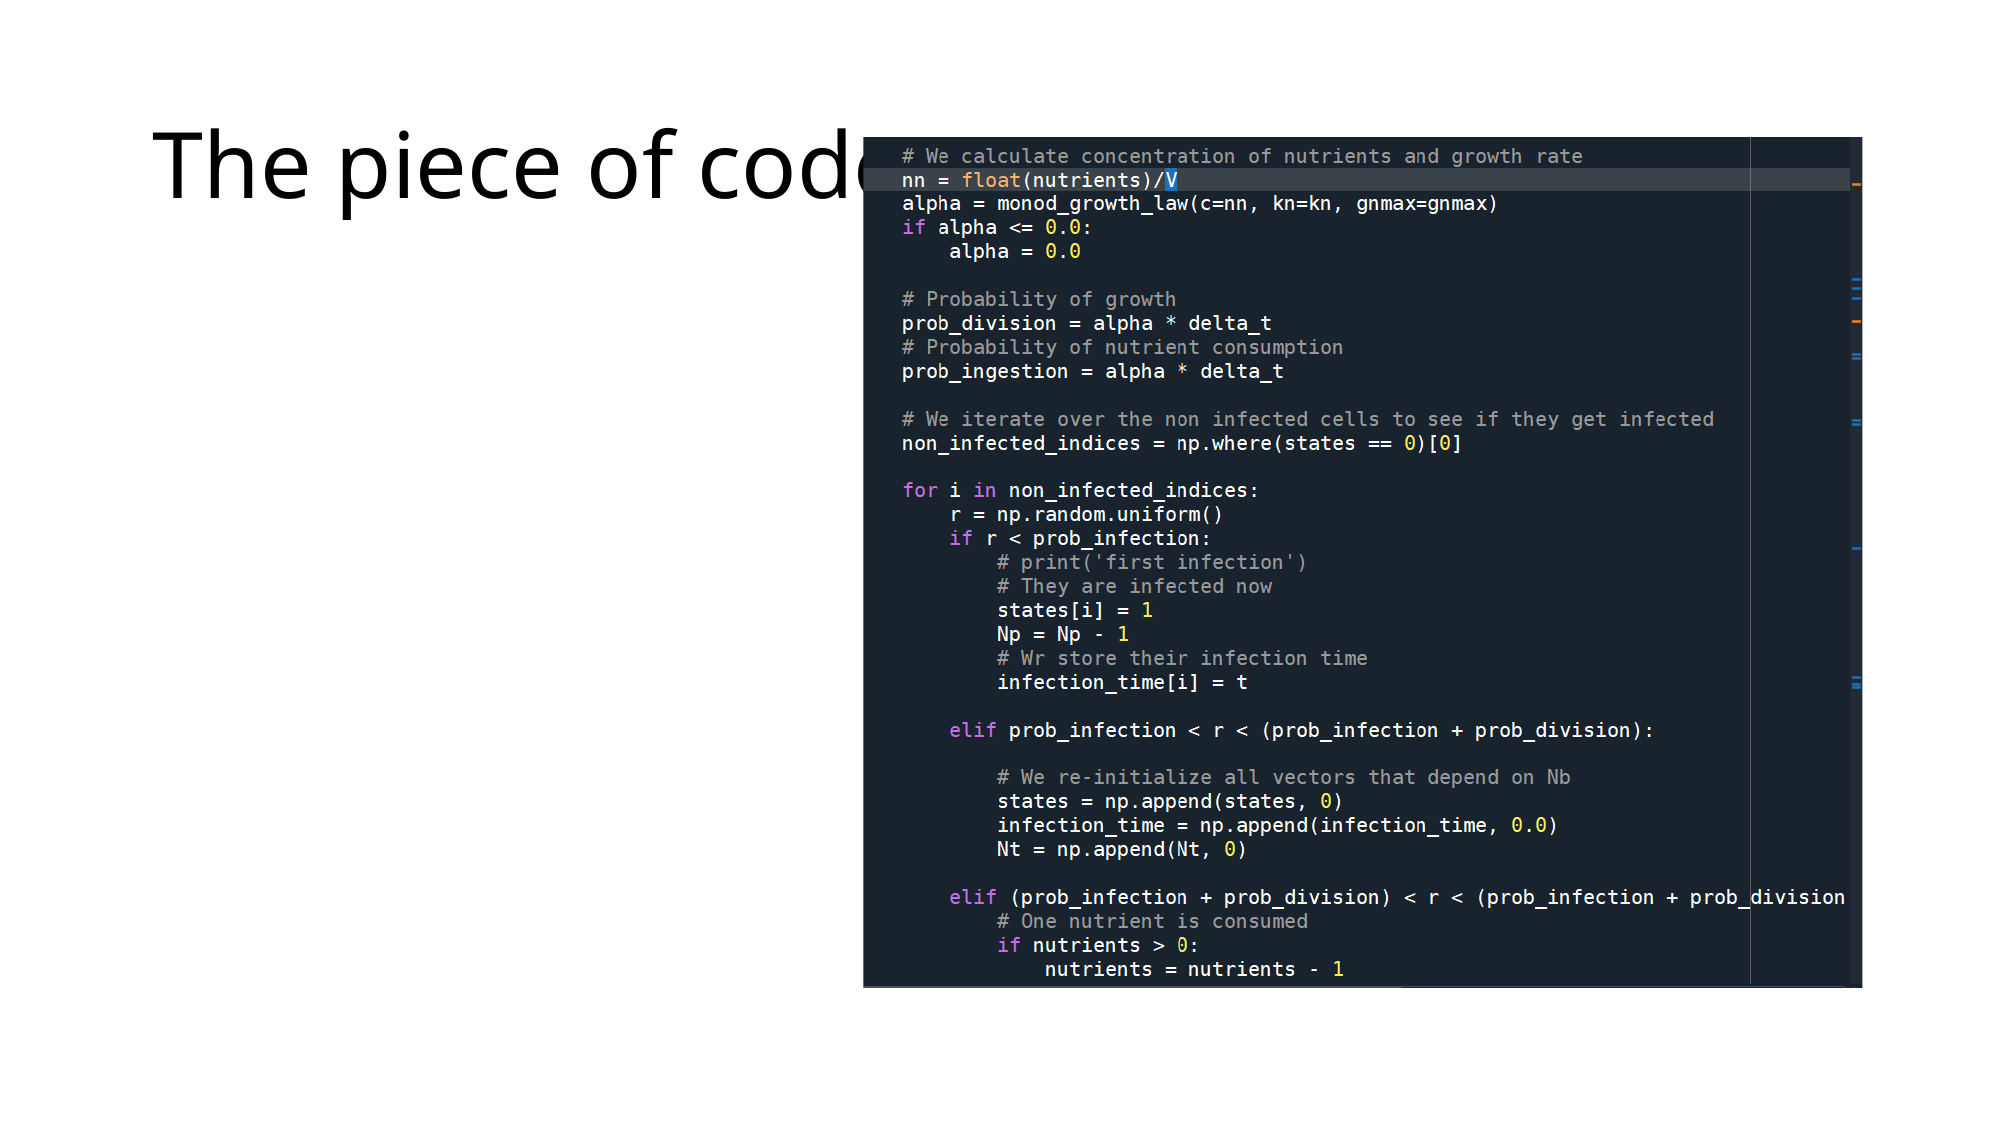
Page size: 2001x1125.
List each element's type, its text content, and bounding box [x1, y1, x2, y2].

title The piece of code [137, 59, 1863, 278]
picture [863, 137, 1863, 988]
